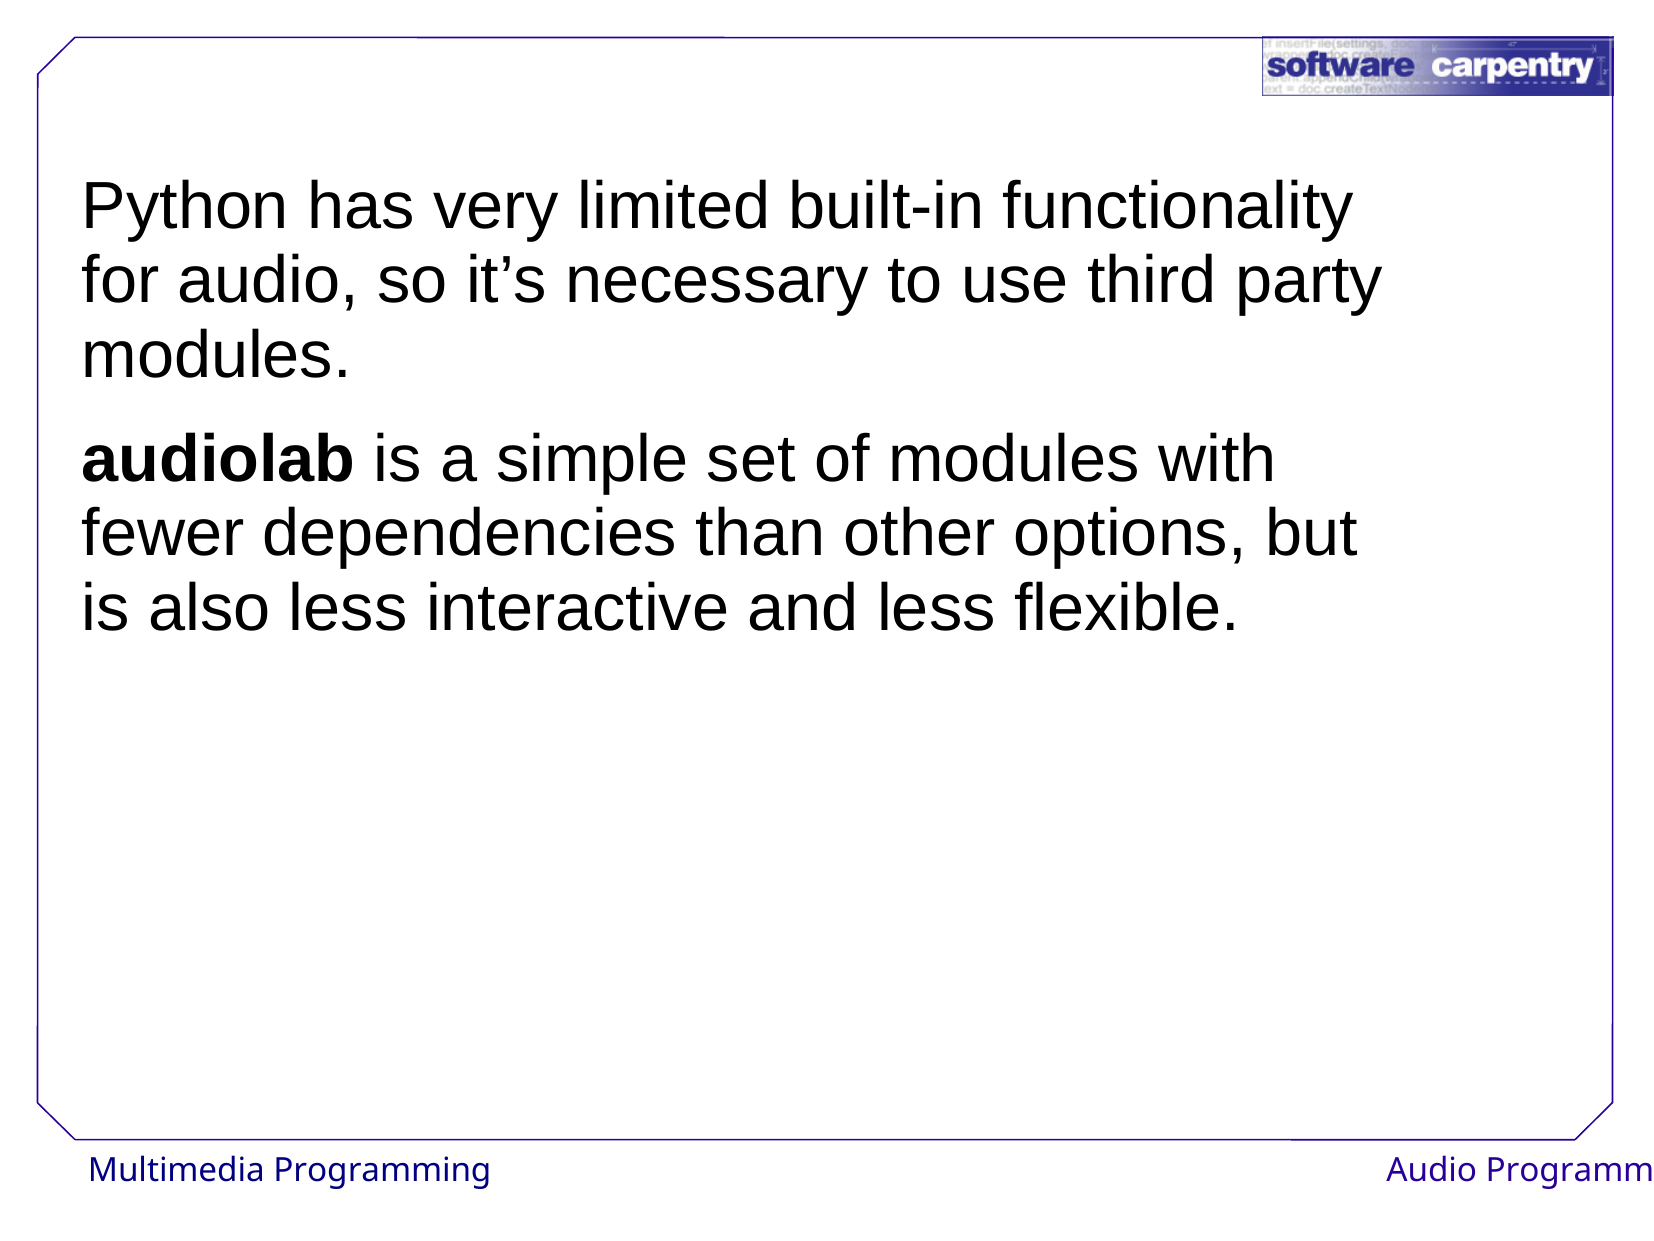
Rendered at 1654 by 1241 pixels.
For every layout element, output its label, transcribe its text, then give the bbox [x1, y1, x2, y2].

picture [1262, 36, 1614, 96]
list Python has very limited built-in functionality for audio, so it’s necessary to use third party modules. audiolab is a simple set of modules with fewer dependencies than other options, but is also less interactive and less flexible. [32, 161, 1432, 1079]
